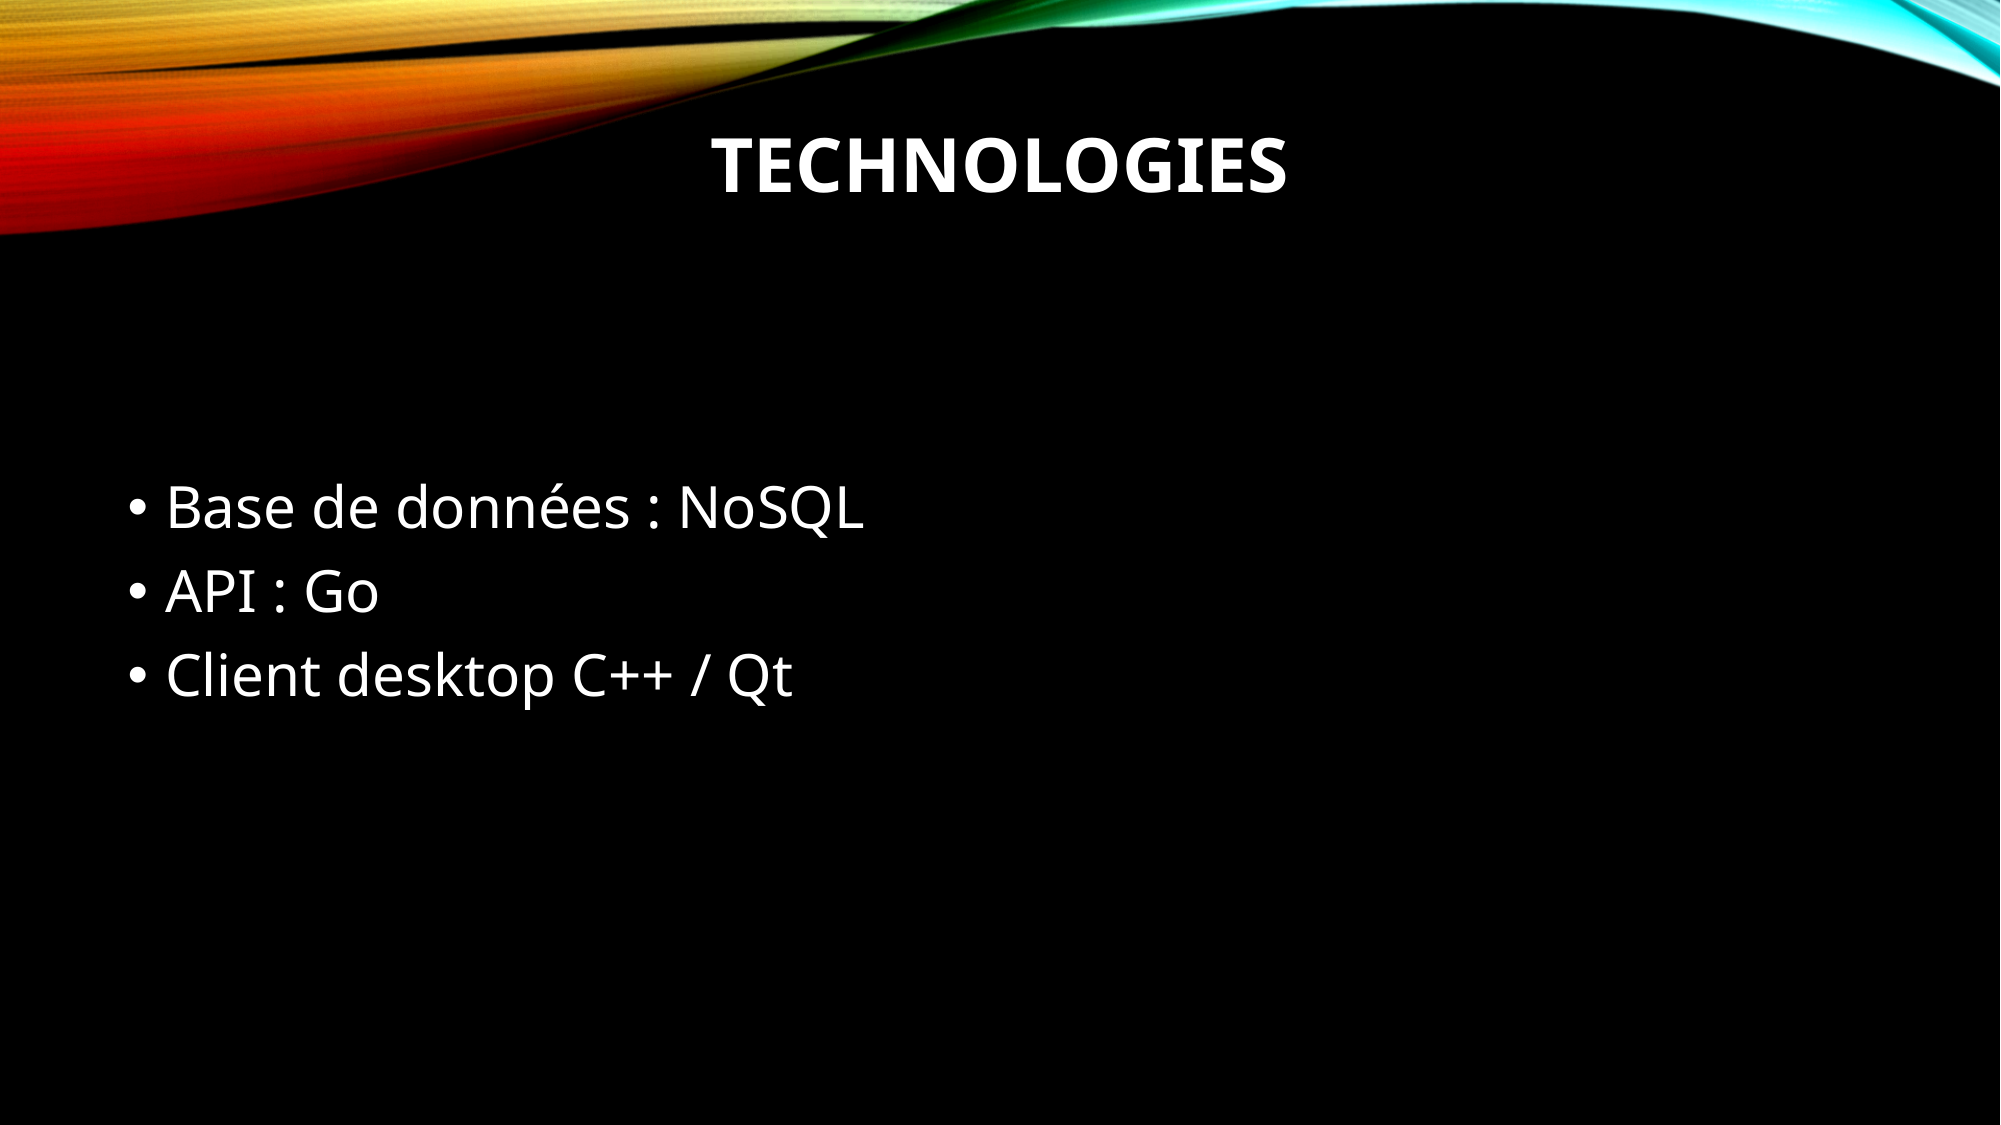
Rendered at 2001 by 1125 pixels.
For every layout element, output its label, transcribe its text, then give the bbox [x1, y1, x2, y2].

list Base de données : NoSQL API : Go Client desktop C++ / Qt [112, 471, 1888, 782]
title Technologies [112, 61, 1888, 274]
